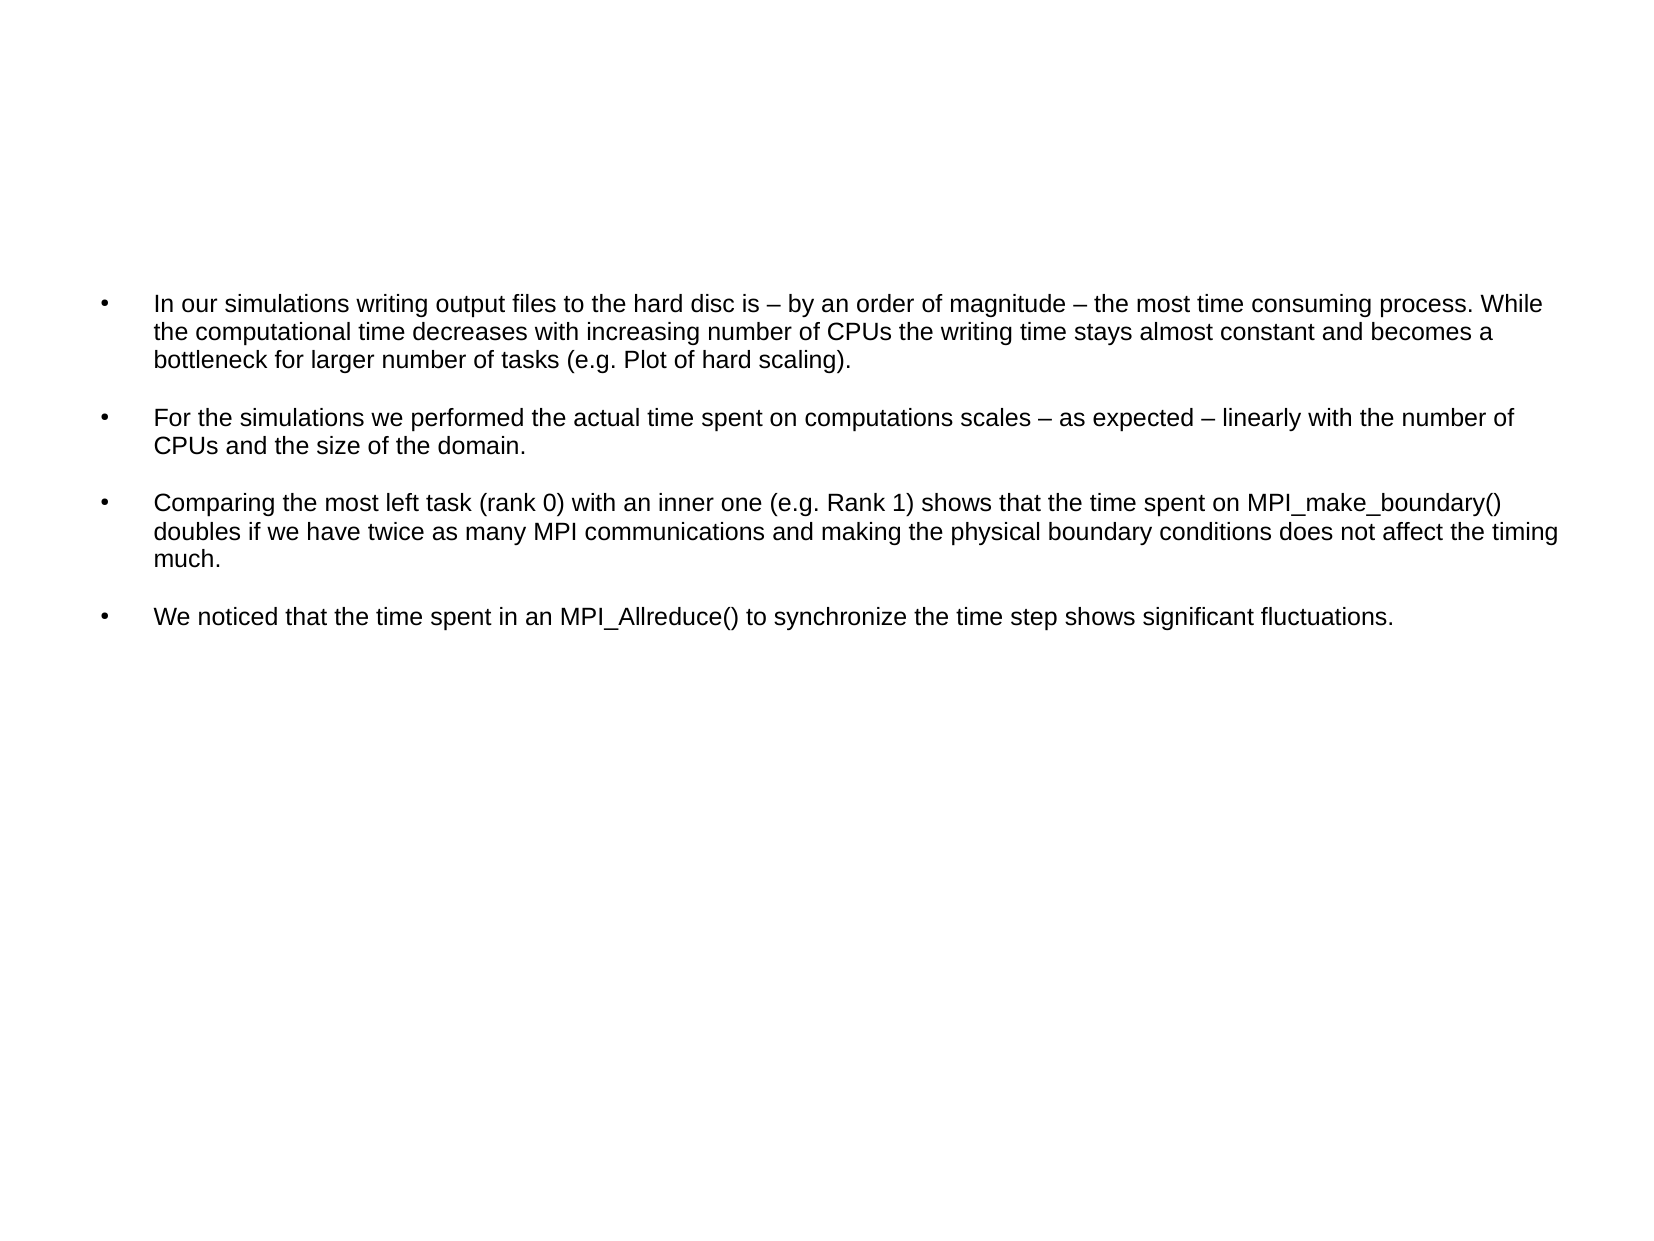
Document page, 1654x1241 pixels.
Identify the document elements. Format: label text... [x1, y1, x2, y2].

list In our simulations writing output files to the hard disc is – by an order of magnitude – the most time consuming process. While the computational time decreases with increasing number of CPUs the writing time stays almost constant and becomes a bottleneck for larger number of tasks (e.g. Plot of hard scaling). For the simulations we performed the actual time spent on computations scales – as expected – linearly with the number of CPUs and the size of the domain. Comparing the most left task (rank 0) with an inner one (e.g. Rank 1) shows that the time spent on MPI_make_boundary() doubles if we have twice as many MPI communications and making the physical boundary conditions does not affect the timing much. We noticed that the time spent in an MPI_Allreduce() to synchronize the time step shows significant fluctuations. [82, 290, 1571, 1010]
